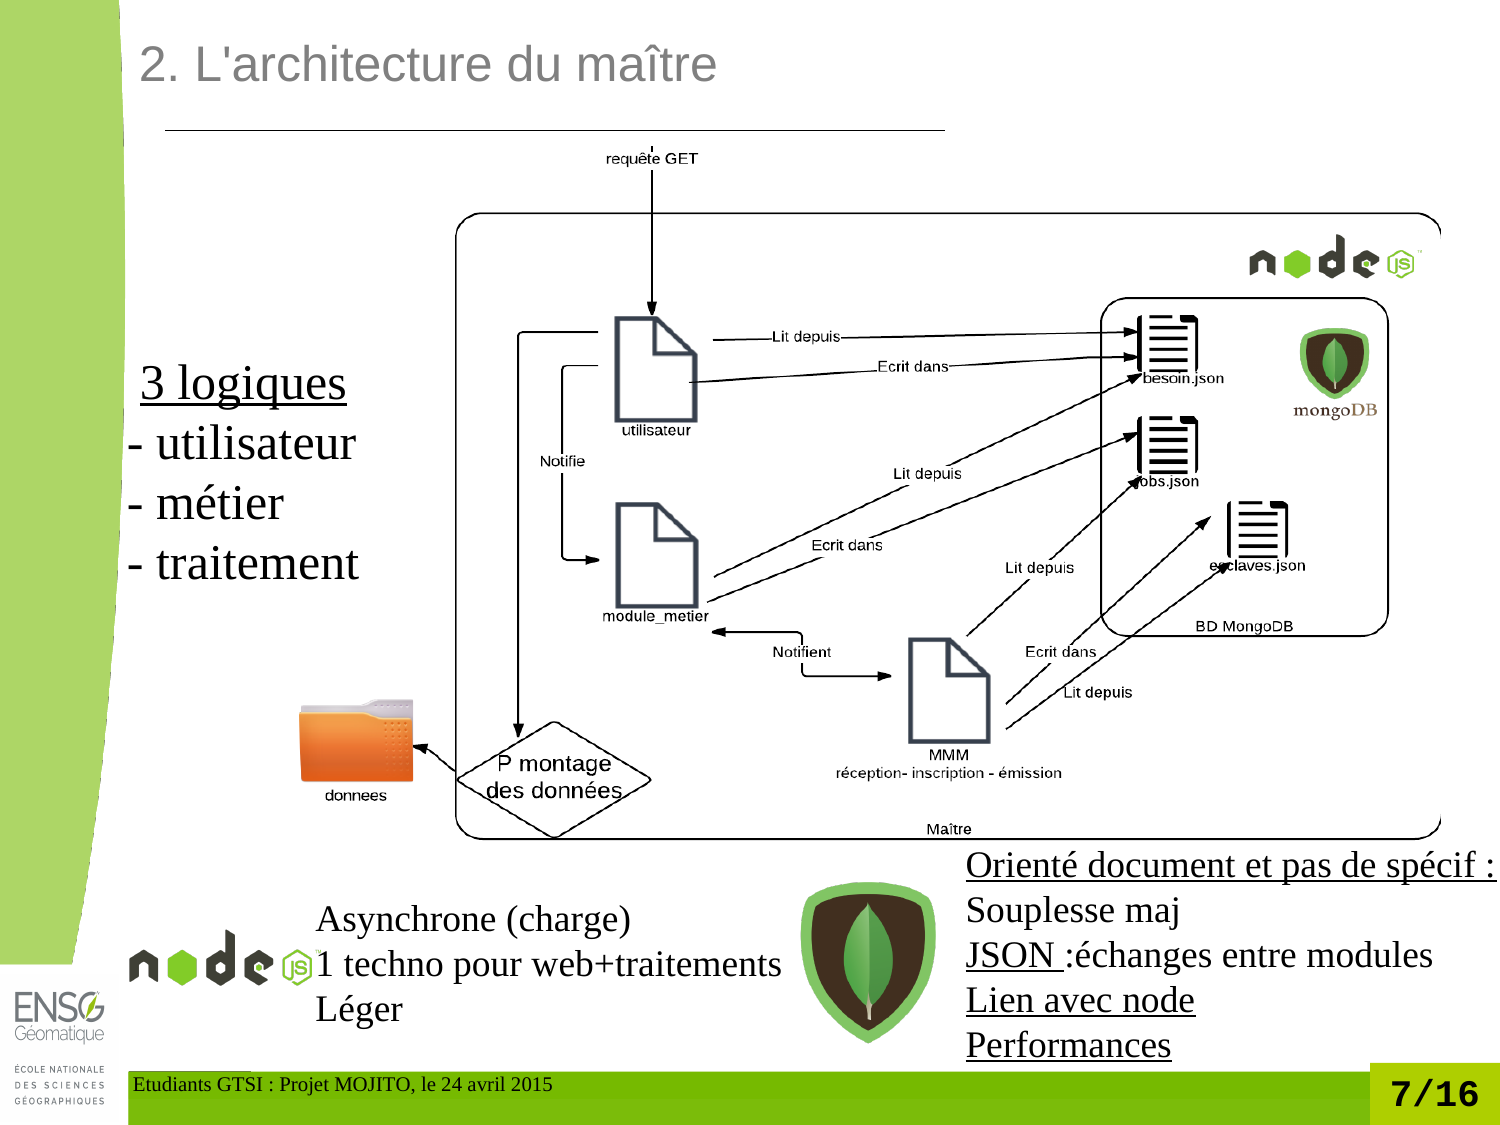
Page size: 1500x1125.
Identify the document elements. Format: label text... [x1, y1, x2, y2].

title 2. L'architecture du maître [124, 0, 875, 131]
picture [0, 0, 1500, 1125]
text_box Orienté document et pas de spécif : Souplesse maj JSON :échanges entre modules Lien avec node Performances [950, 832, 1500, 1073]
text_box 3 logiques - utilisateur - métier - traitement [112, 342, 375, 598]
text_box Asynchrone (charge) 1 techno pour web+traitements Léger [300, 886, 791, 1037]
